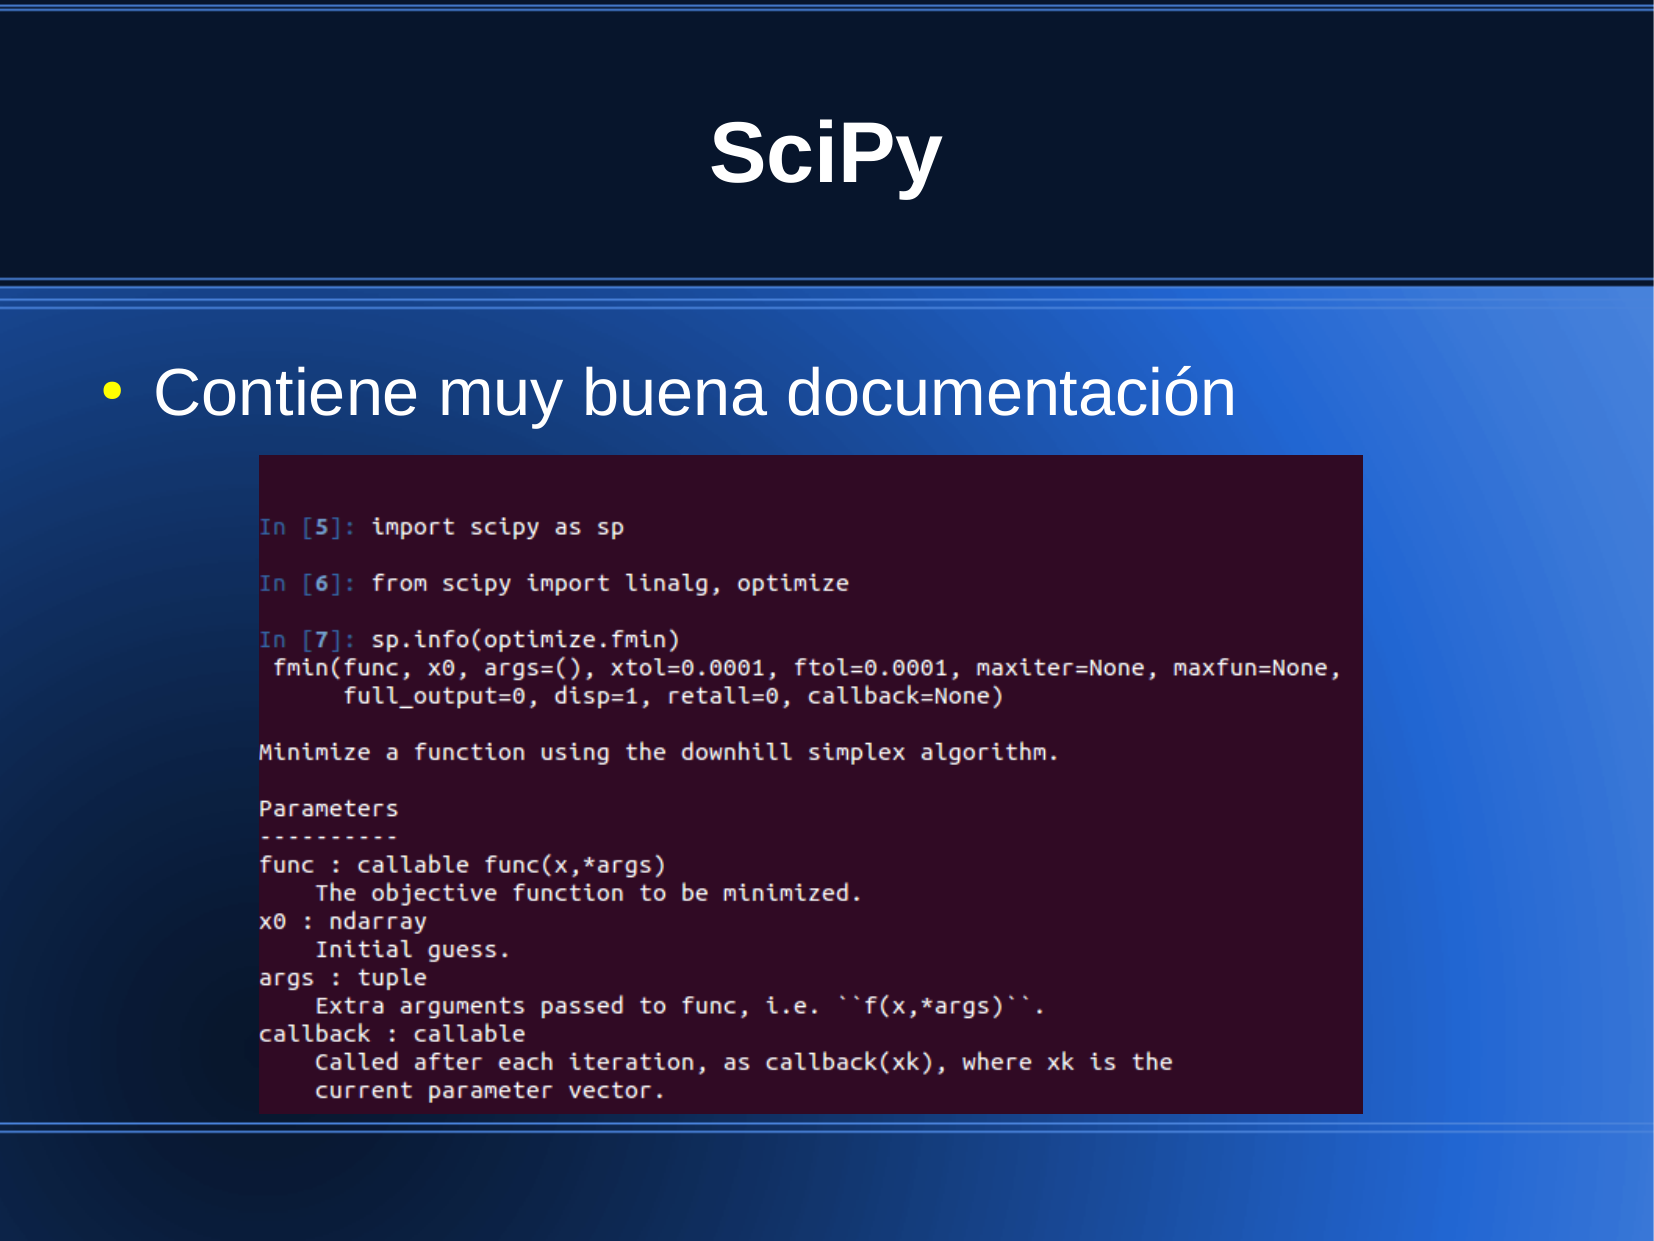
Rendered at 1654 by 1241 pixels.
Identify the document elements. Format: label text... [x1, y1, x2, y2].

title SciPy [82, 49, 1571, 257]
picture [0, 0, 1654, 1241]
list Contiene muy buena documentación [82, 355, 1571, 1075]
